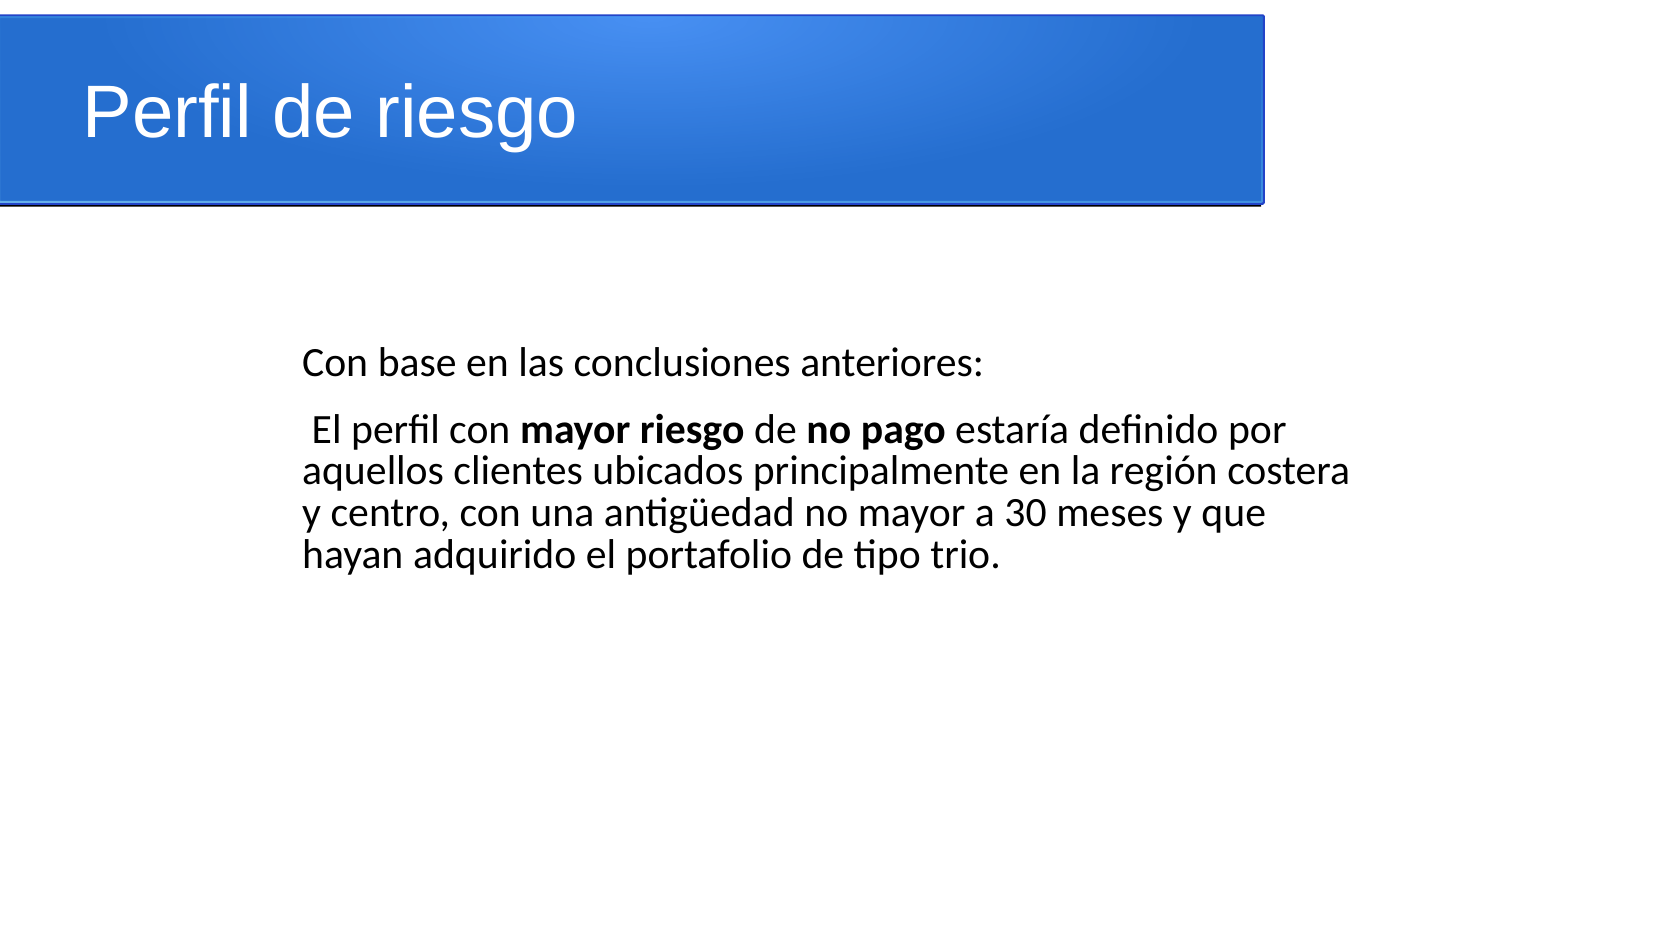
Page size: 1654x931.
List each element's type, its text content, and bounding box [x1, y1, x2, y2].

text_box Con base en las conclusiones anteriores: El perfil con mayor riesgo de no pago estaría definido por aquellos clientes ubicados principalmente en la región costera y centro, con una antigüedad no mayor a 30 meses y que hayan adquirido el portafolio de tipo trio. [287, 337, 1381, 632]
title Perfil de riesgo [82, 35, 1235, 189]
